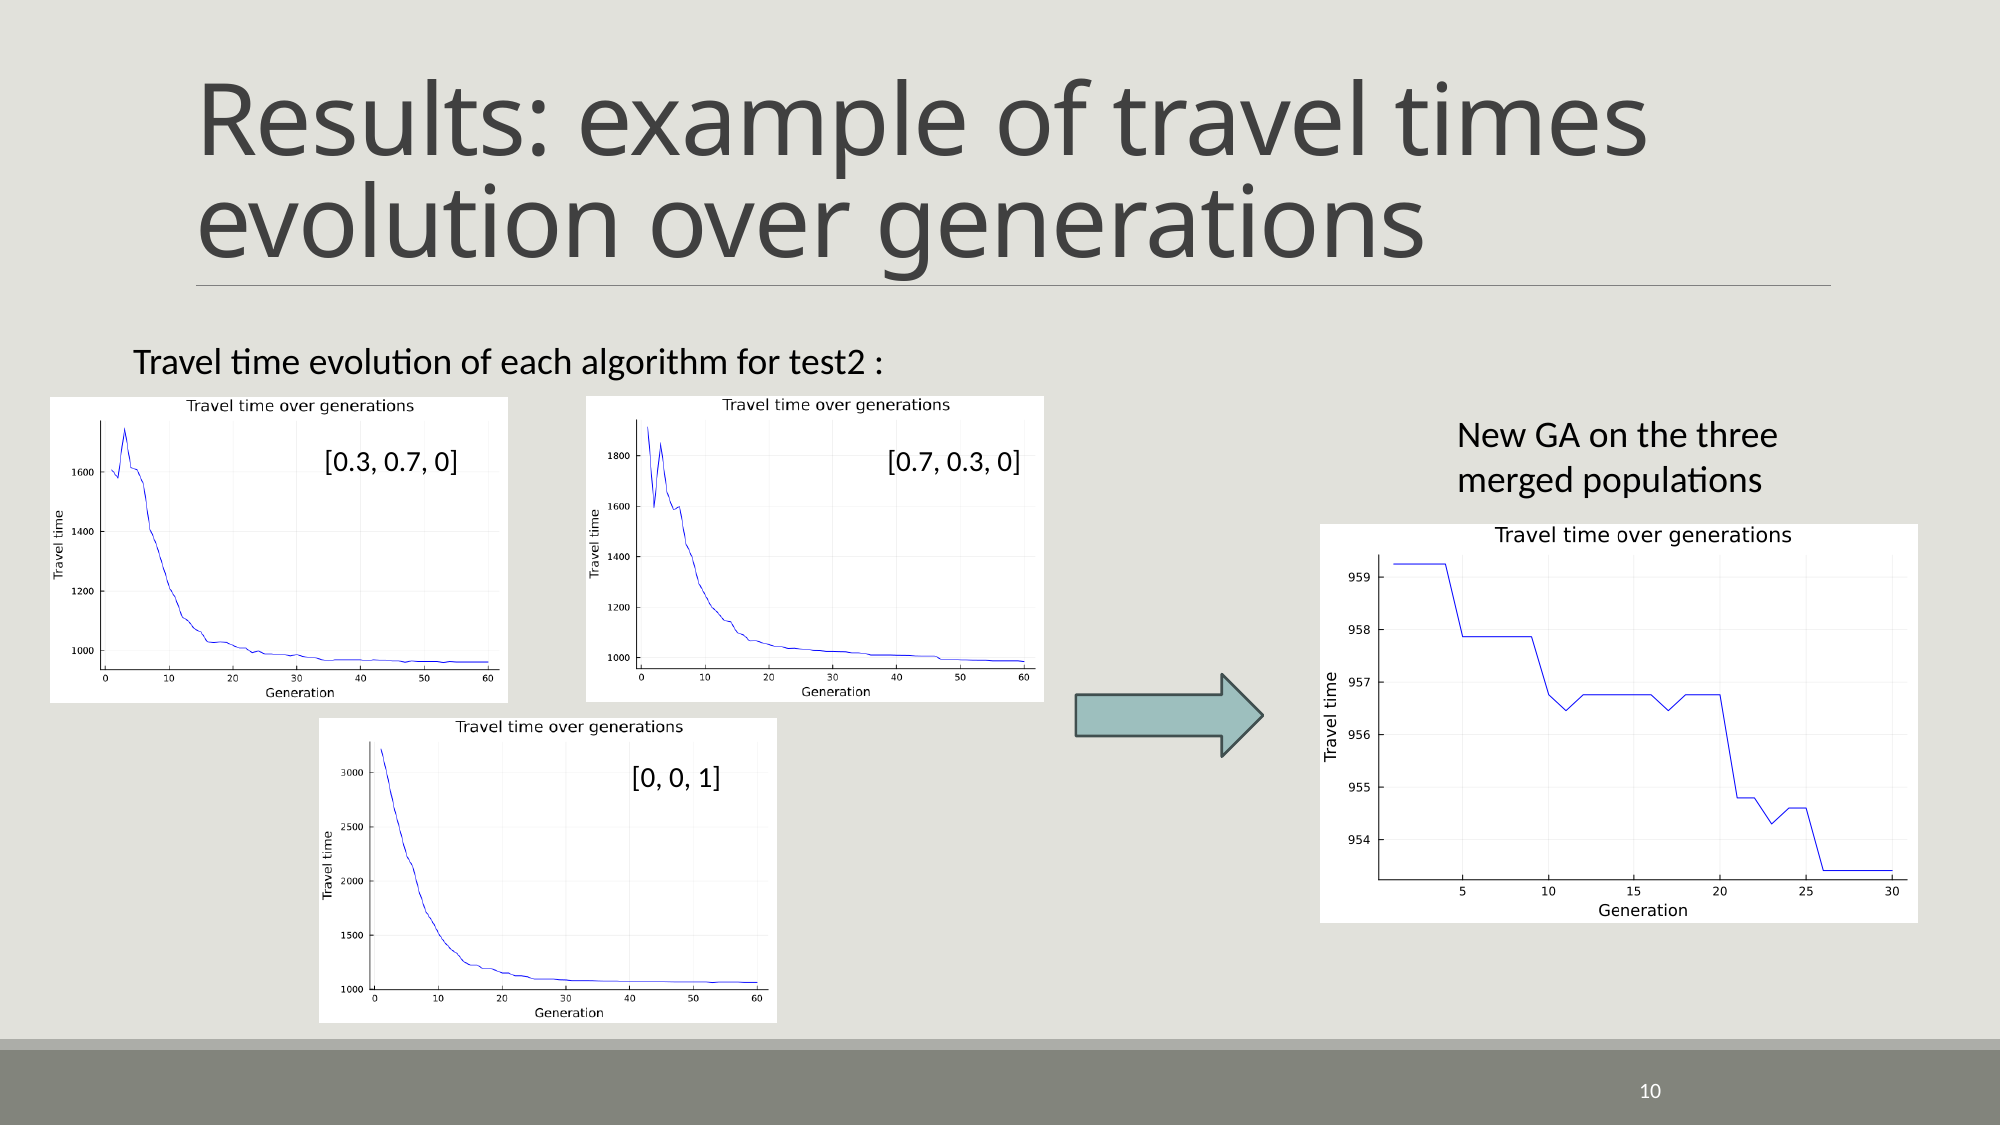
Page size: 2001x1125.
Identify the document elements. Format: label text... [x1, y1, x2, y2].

text_box Travel time evolution of each algorithm for test2 : [118, 329, 1086, 391]
text_box [1075, 674, 1264, 757]
picture [1320, 524, 1918, 923]
picture [586, 396, 1044, 702]
text_box [0, 0, 1] [616, 750, 873, 801]
text_box [1624, 1059, 1840, 1120]
picture [50, 397, 508, 703]
picture [319, 718, 777, 1023]
text_box [0.3, 0.7, 0] [309, 434, 565, 486]
title Results: example of travel times evolution over generations [180, 47, 1831, 286]
text_box New GA on the three merged populations [1442, 402, 1872, 509]
text_box [0.7, 0.3, 0] [872, 434, 1128, 486]
